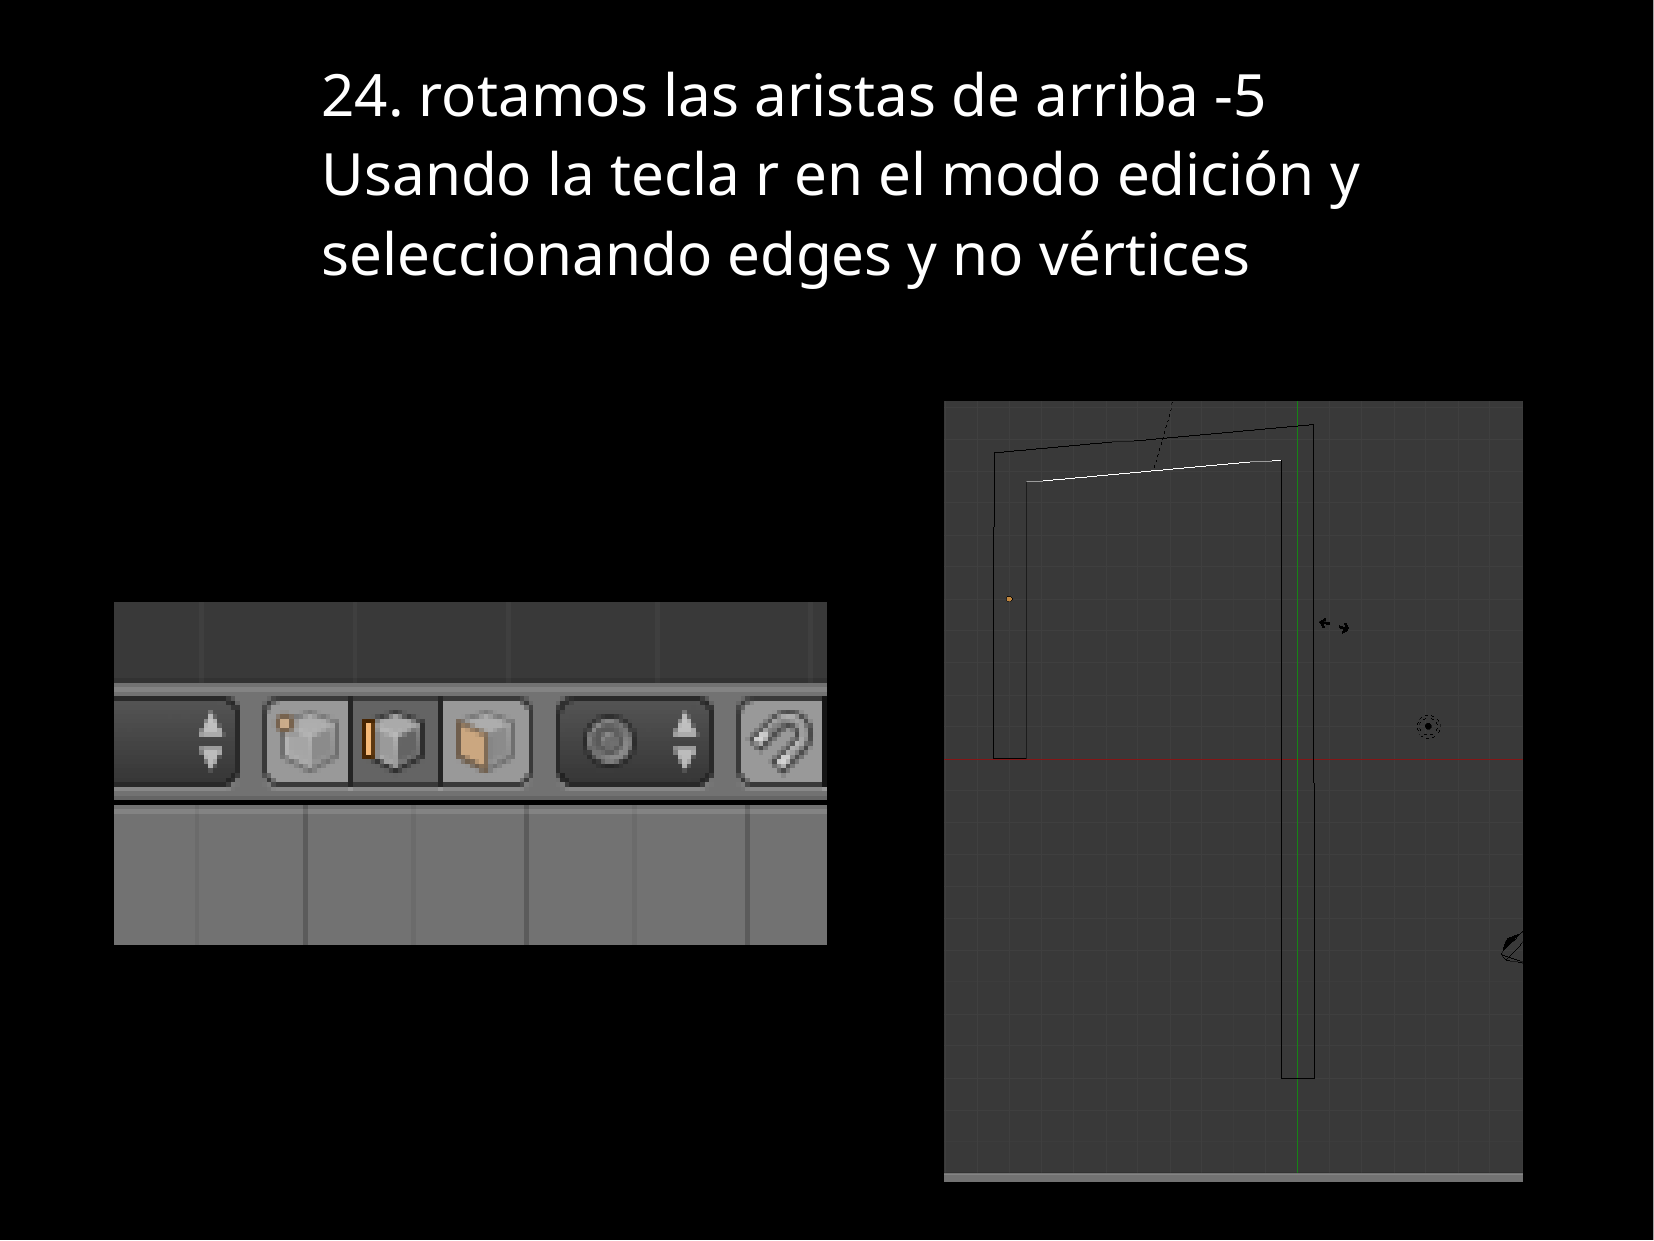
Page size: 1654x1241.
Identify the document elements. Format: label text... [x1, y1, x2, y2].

picture [944, 401, 1523, 1182]
picture [114, 602, 827, 945]
text_box 24. rotamos las aristas de arriba -5 Usando la tecla r en el modo edición y seleccionando edges y no vértices [307, 46, 1430, 390]
